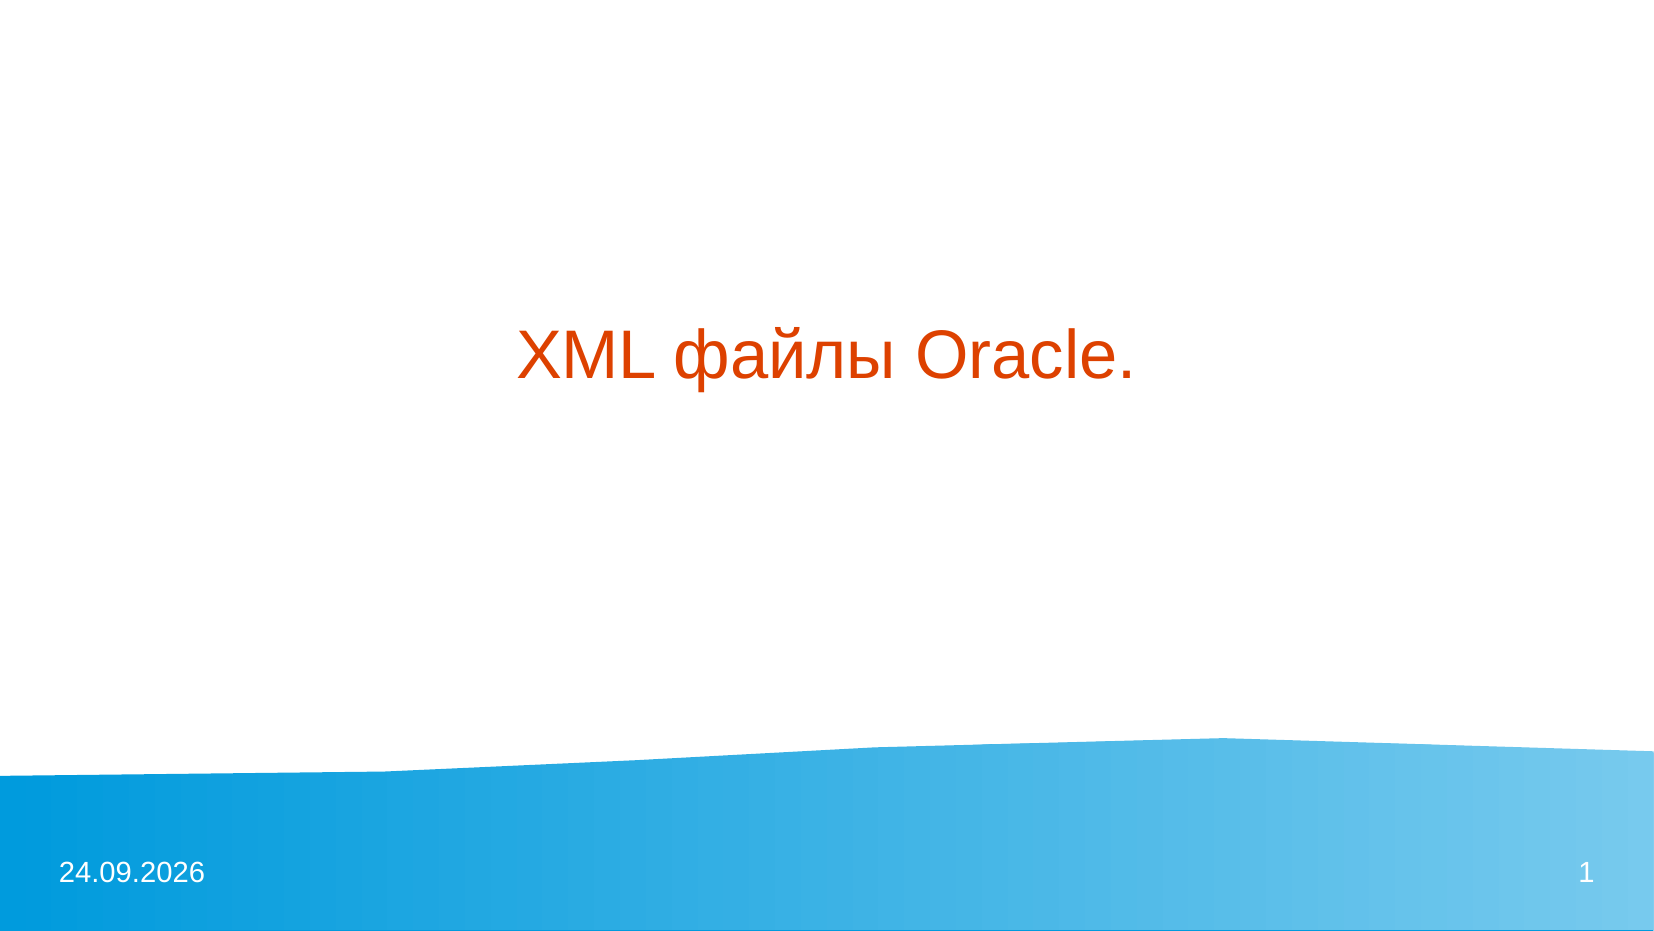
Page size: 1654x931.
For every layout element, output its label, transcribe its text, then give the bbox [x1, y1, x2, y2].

title XML файлы Oracle. [88, 265, 1565, 443]
